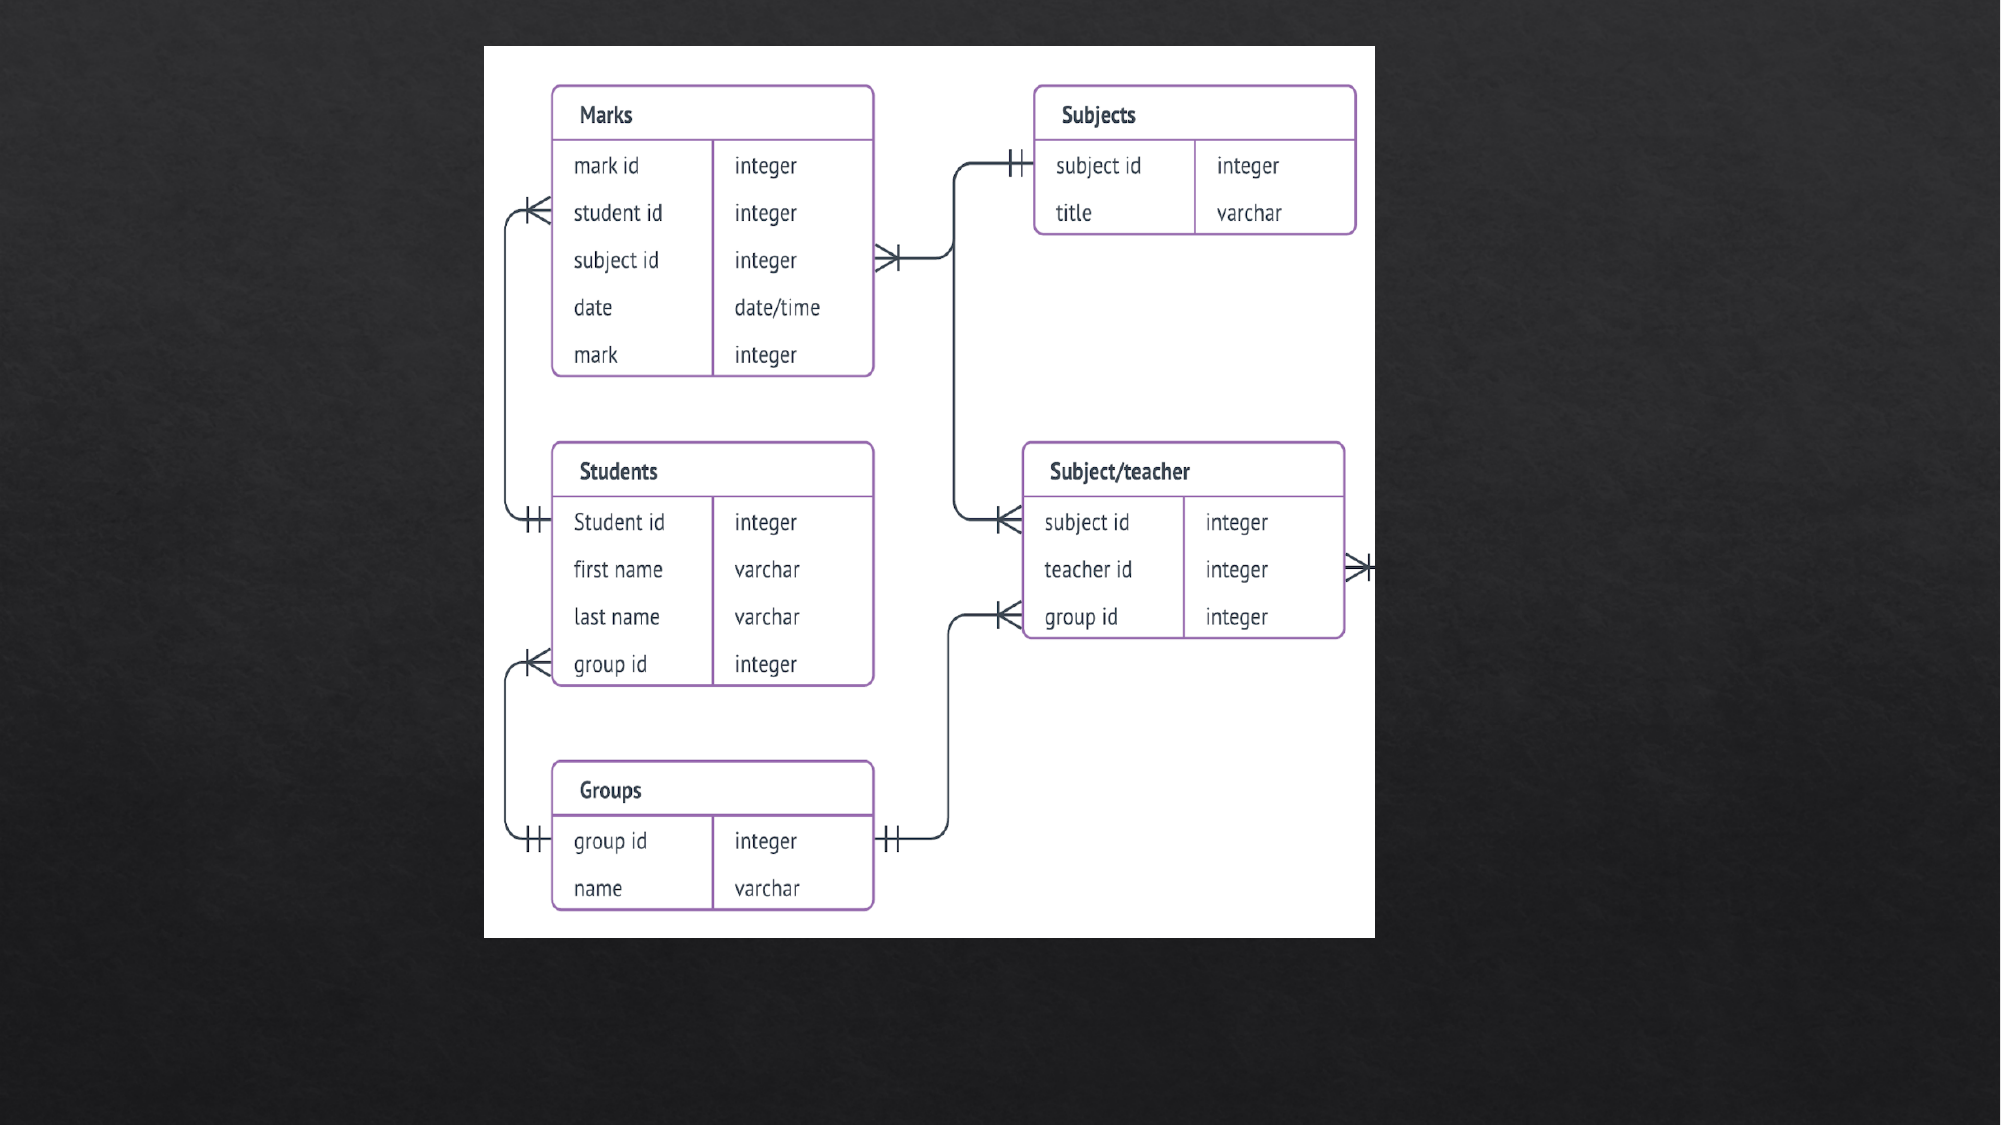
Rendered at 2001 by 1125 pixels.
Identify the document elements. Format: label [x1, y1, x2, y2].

picture [484, 47, 1375, 938]
